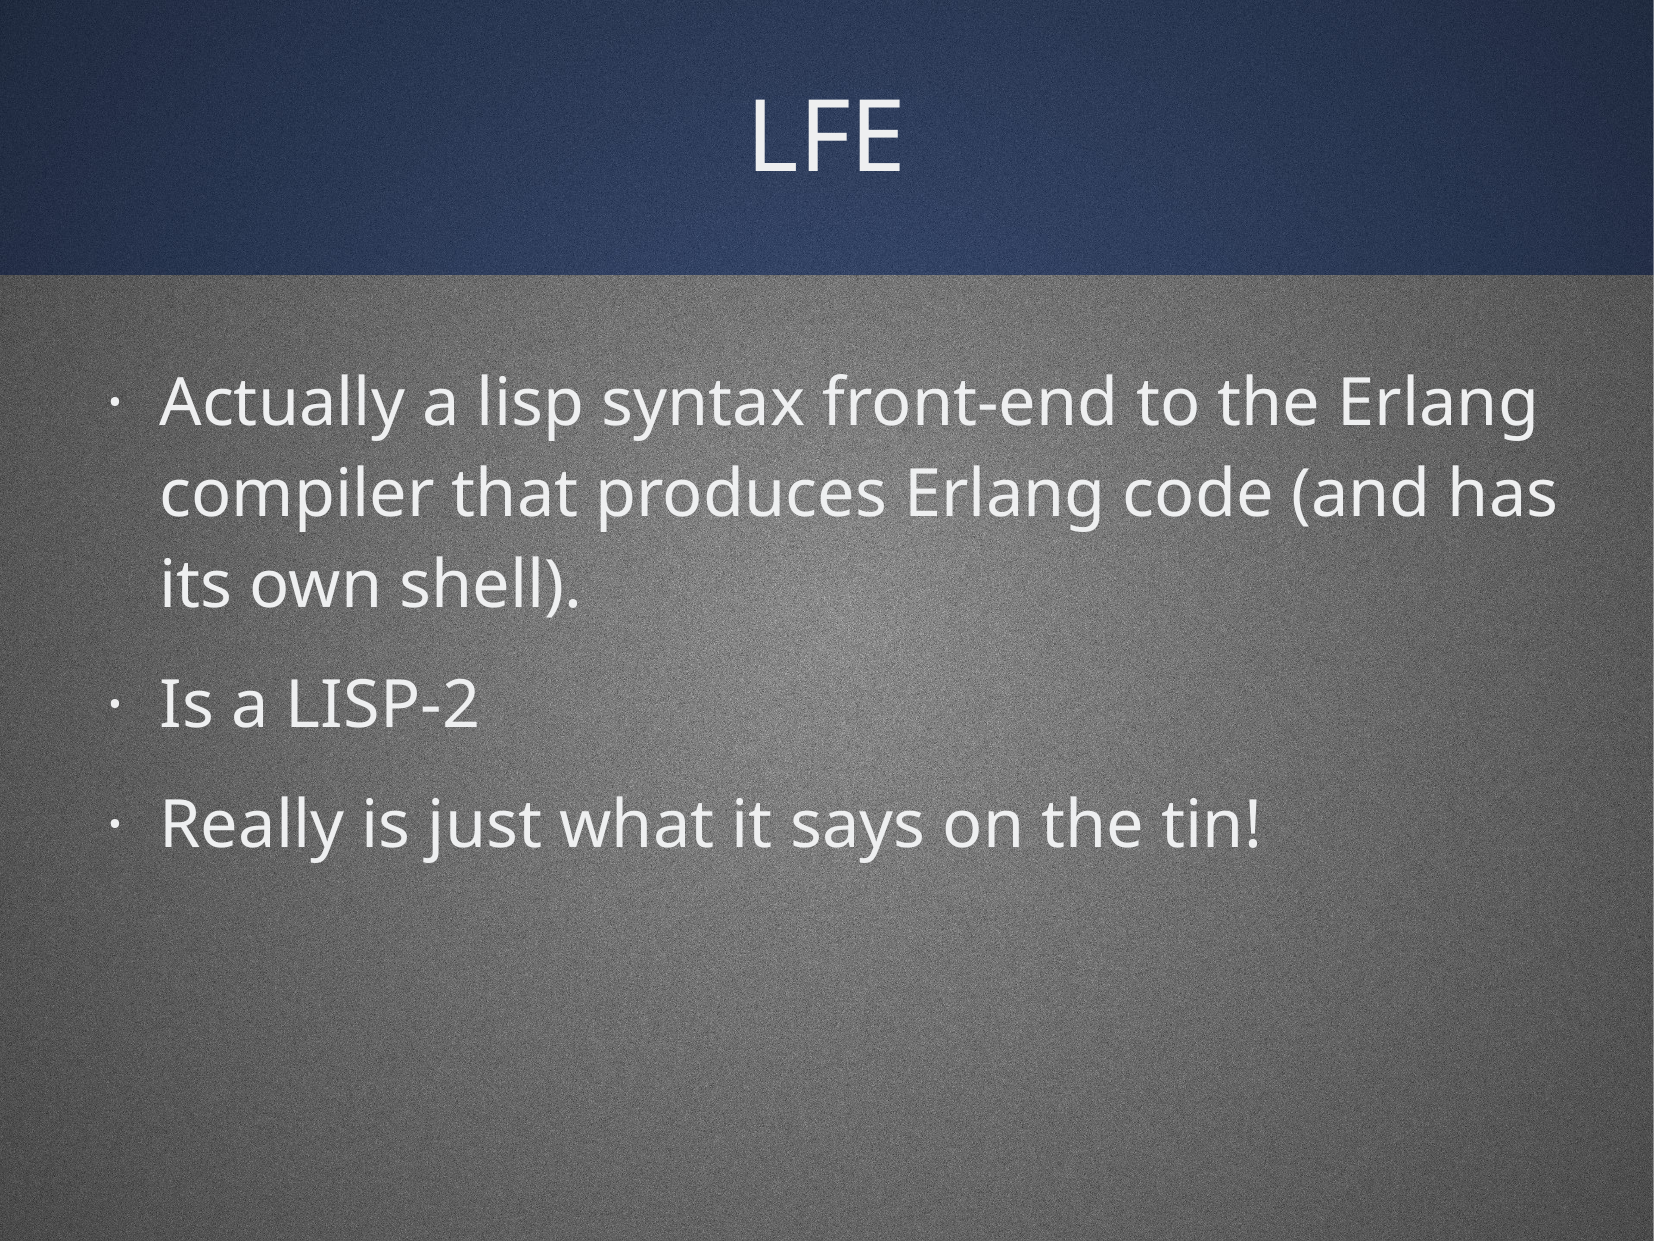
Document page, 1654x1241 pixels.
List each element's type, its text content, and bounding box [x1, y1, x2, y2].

list Actually a lisp syntax front-end to the Erlang compiler that produces Erlang code (and has its own shell). Is a LISP-2 Really is just what it says on the tin! [88, 354, 1565, 1063]
title LFE [88, 29, 1565, 237]
picture [0, 0, 1654, 1241]
